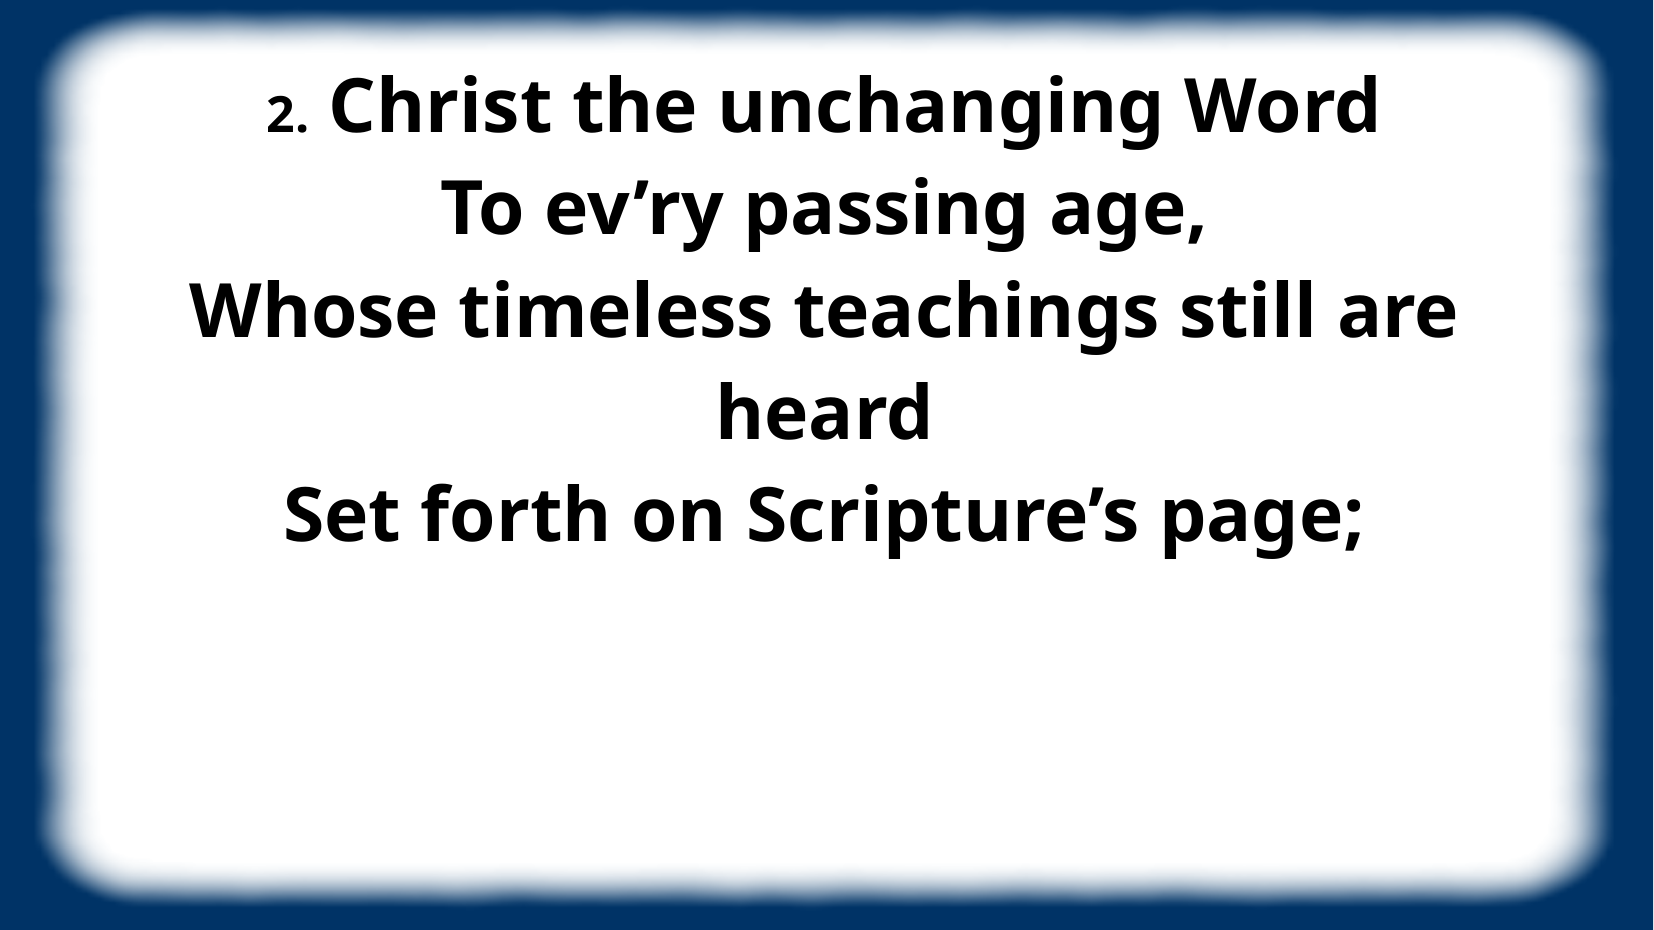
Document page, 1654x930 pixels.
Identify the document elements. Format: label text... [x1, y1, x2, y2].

text_box 2. Christ the unchanging Word To ev’ry passing age, Whose timeless teachings still are heard Set forth on Scripture’s page; [90, 44, 1560, 460]
picture [0, 0, 1654, 930]
